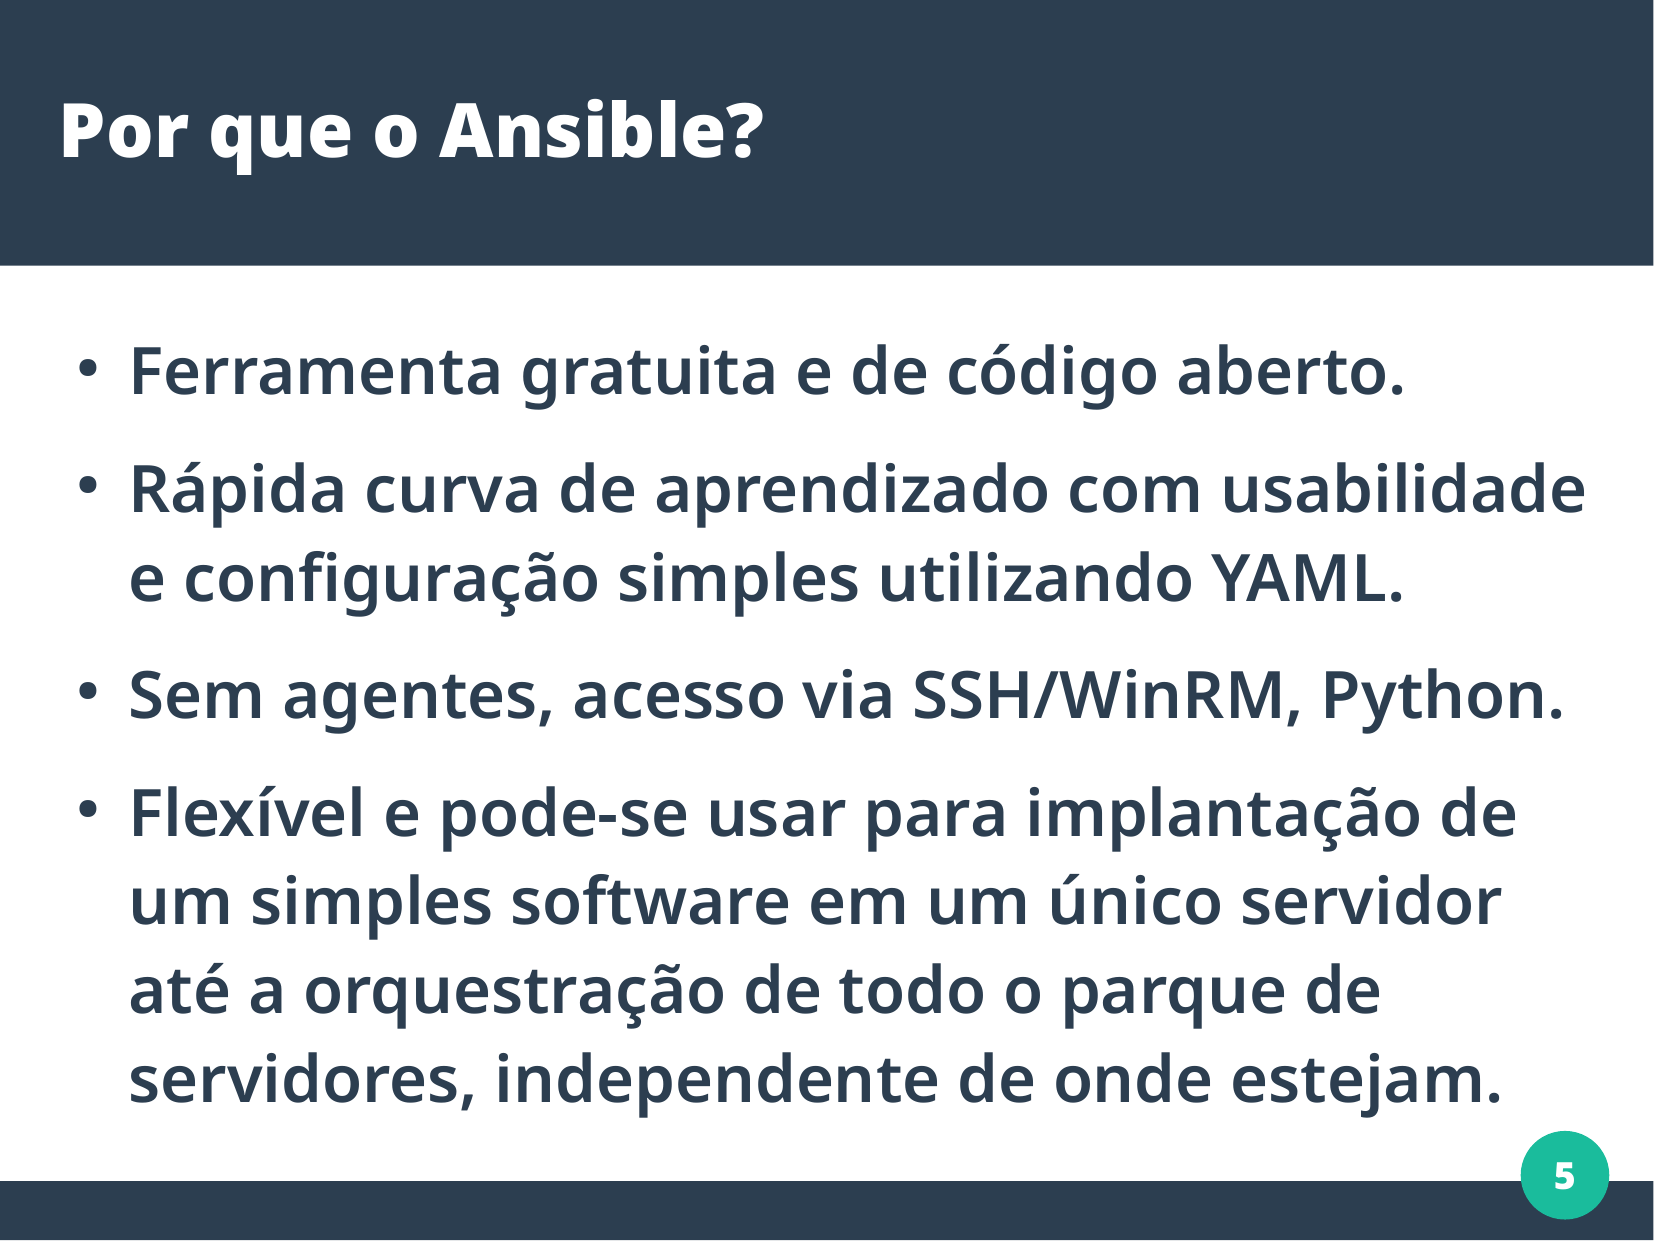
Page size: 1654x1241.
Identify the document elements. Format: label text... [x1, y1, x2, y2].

list Ferramenta gratuita e de código aberto. Rápida curva de aprendizado com usabilidade e configuração simples utilizando YAML. Sem agentes, acesso via SSH/WinRM, Python. Flexível e pode-se usar para implantação de um simples software em um único servidor até a orquestração de todo o parque de servidores, independente de onde estejam. [59, 324, 1595, 1152]
title Por que o Ansible? [59, 49, 1595, 207]
